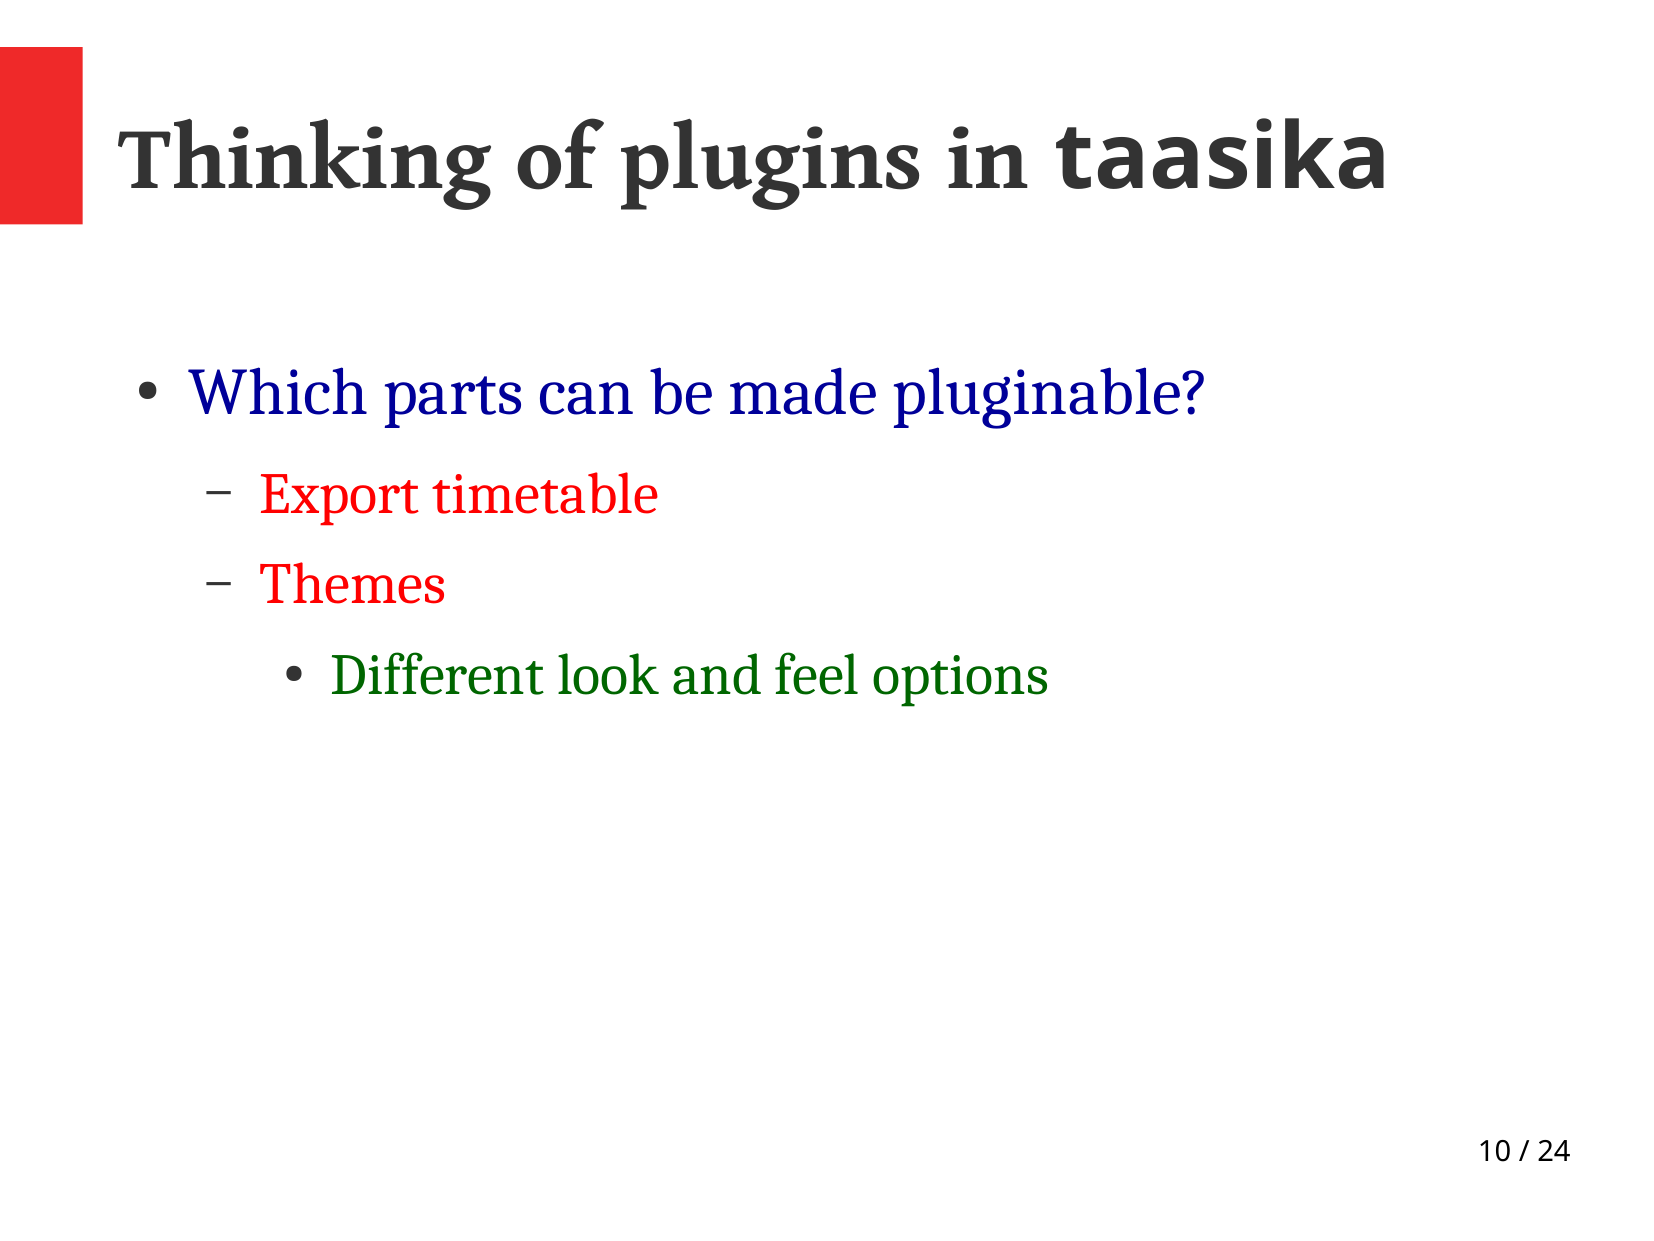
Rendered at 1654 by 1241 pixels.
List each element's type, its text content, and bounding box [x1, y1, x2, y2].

title Thinking of plugins in taasika [118, 49, 1571, 257]
list Which parts can be made pluginable? Export timetable Themes Different look and feel options [118, 354, 1536, 1074]
